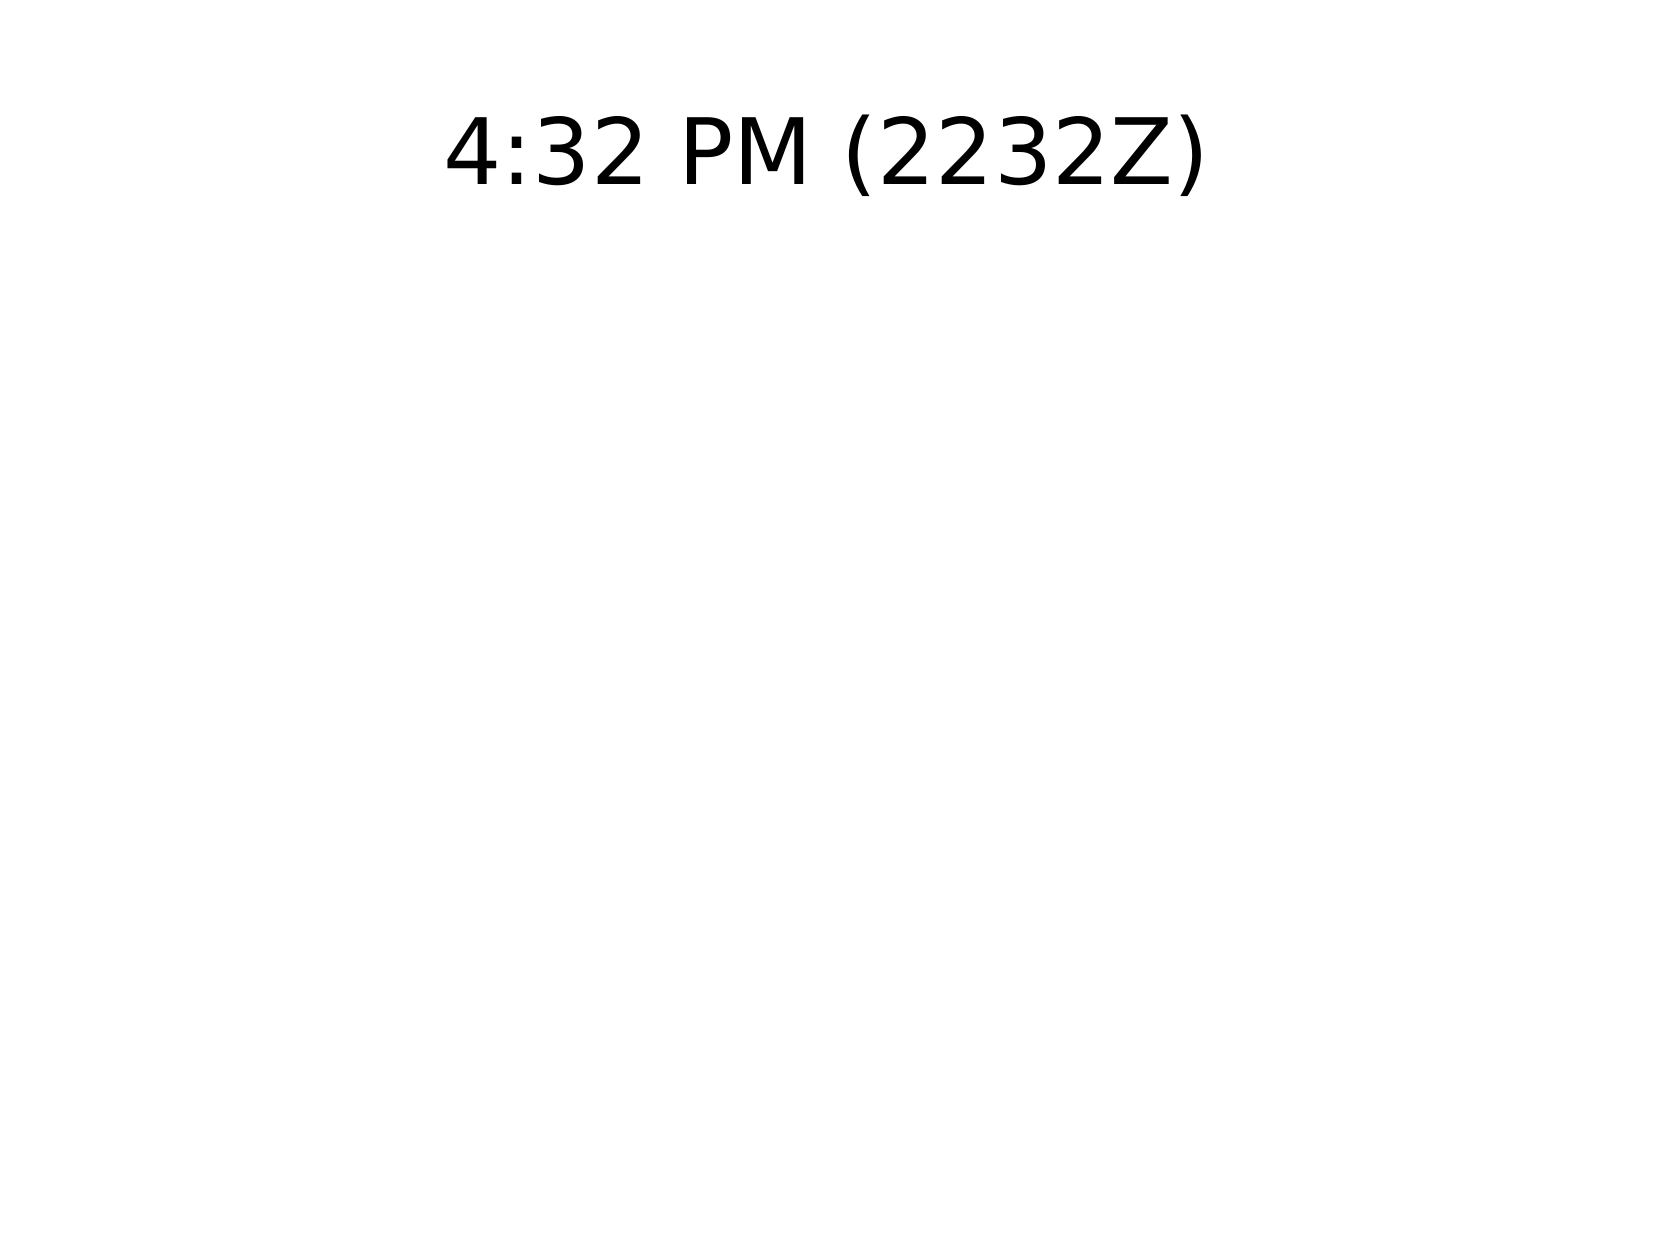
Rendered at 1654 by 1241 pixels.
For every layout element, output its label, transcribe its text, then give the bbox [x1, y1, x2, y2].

title 4:32 PM (2232Z) [82, 49, 1571, 257]
